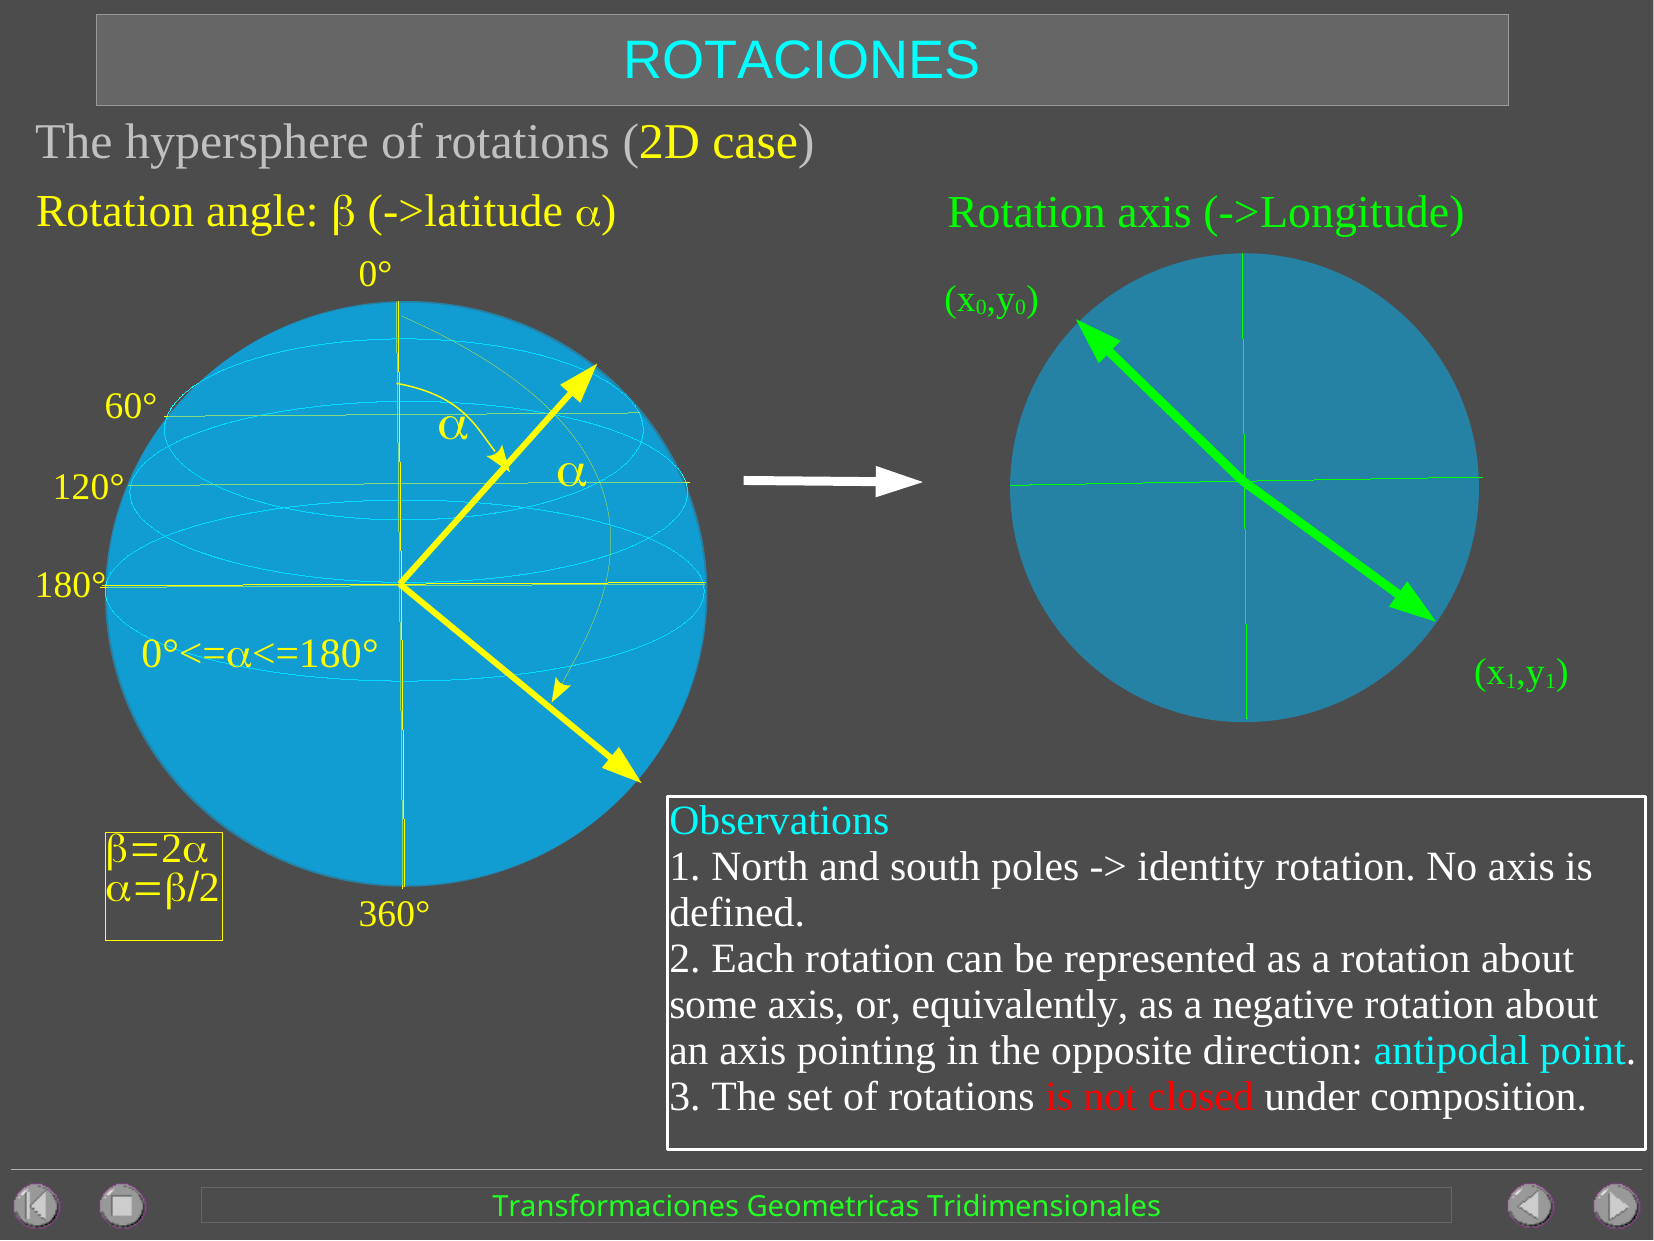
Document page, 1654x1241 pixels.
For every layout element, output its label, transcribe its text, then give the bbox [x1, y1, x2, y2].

text_box [105, 301, 637, 887]
text_box 0°<=a<=180° [141, 630, 378, 685]
text_box Rotation axis (->Longitude) [945, 185, 1498, 244]
text_box 120° [52, 465, 129, 511]
text_box The hypersphere of rotations (2D case) [34, 114, 1416, 175]
text_box [405, 366, 708, 778]
picture [97, 1181, 148, 1232]
text_box 360° [358, 893, 438, 940]
text_box 180° [34, 564, 107, 610]
text_box Rotation angle: b (->latitude a) [34, 183, 700, 247]
text_box (x0,y0) [944, 278, 1068, 335]
text_box 60° [104, 385, 166, 431]
picture [1591, 1181, 1642, 1232]
text_box [1010, 253, 1479, 723]
text_box Observations 1. North and south poles -> identity rotation. No axis is defined. 2. Each rotation can be represented as a rotation about some axis, or, equivalently, as a negative rotation about an axis pointing in the opposite direction: antipodal point. 3. The set of rotations is not closed under composition. [667, 796, 1646, 1150]
title ROTACIONES [96, 14, 1509, 106]
picture [11, 1181, 62, 1232]
text_box a [556, 452, 601, 525]
text_box (x1,y1) [1474, 651, 1598, 708]
text_box 0° [358, 253, 393, 299]
text_box b=2a a=b/2 [105, 832, 223, 941]
picture [1505, 1181, 1556, 1231]
